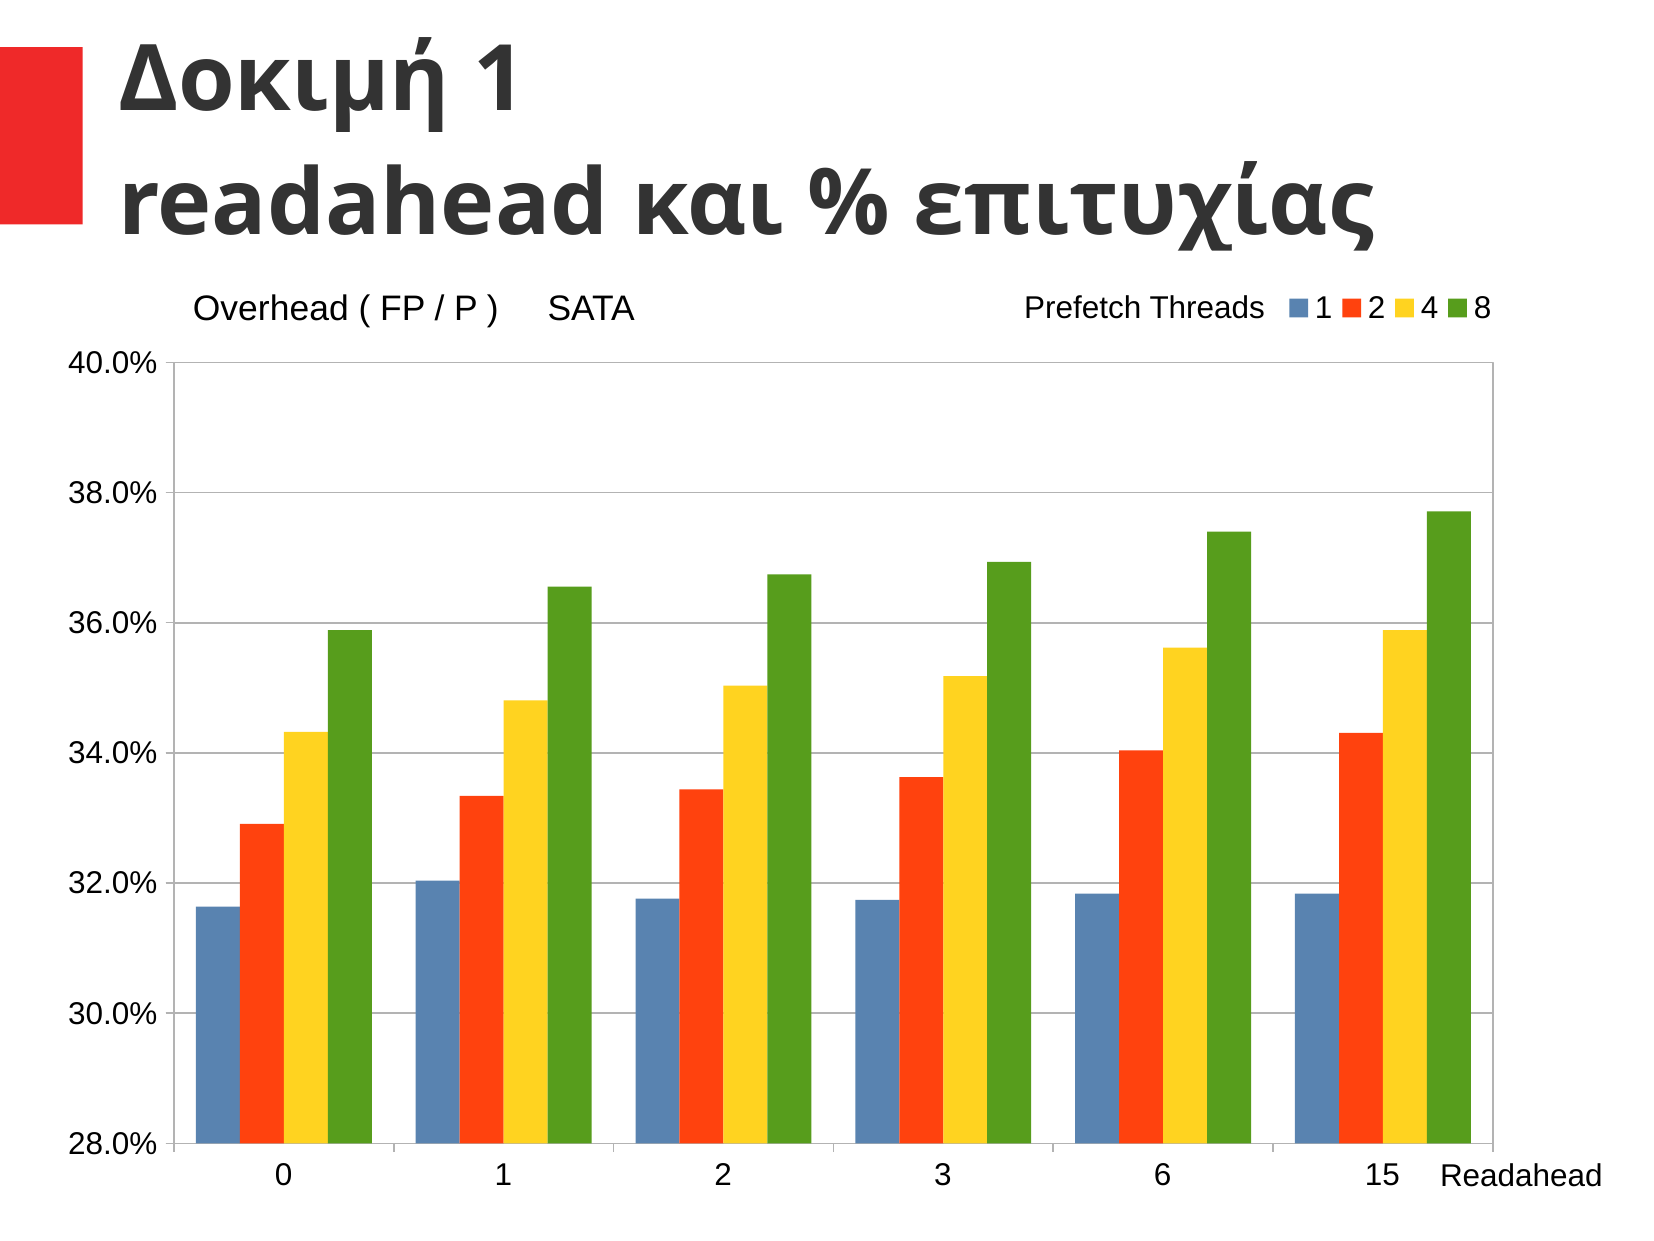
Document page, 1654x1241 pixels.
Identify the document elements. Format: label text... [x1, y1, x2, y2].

title Δοκιμή 1 readahead και % επιτυχίας [118, 30, 1606, 245]
picture [52, 249, 1615, 1210]
